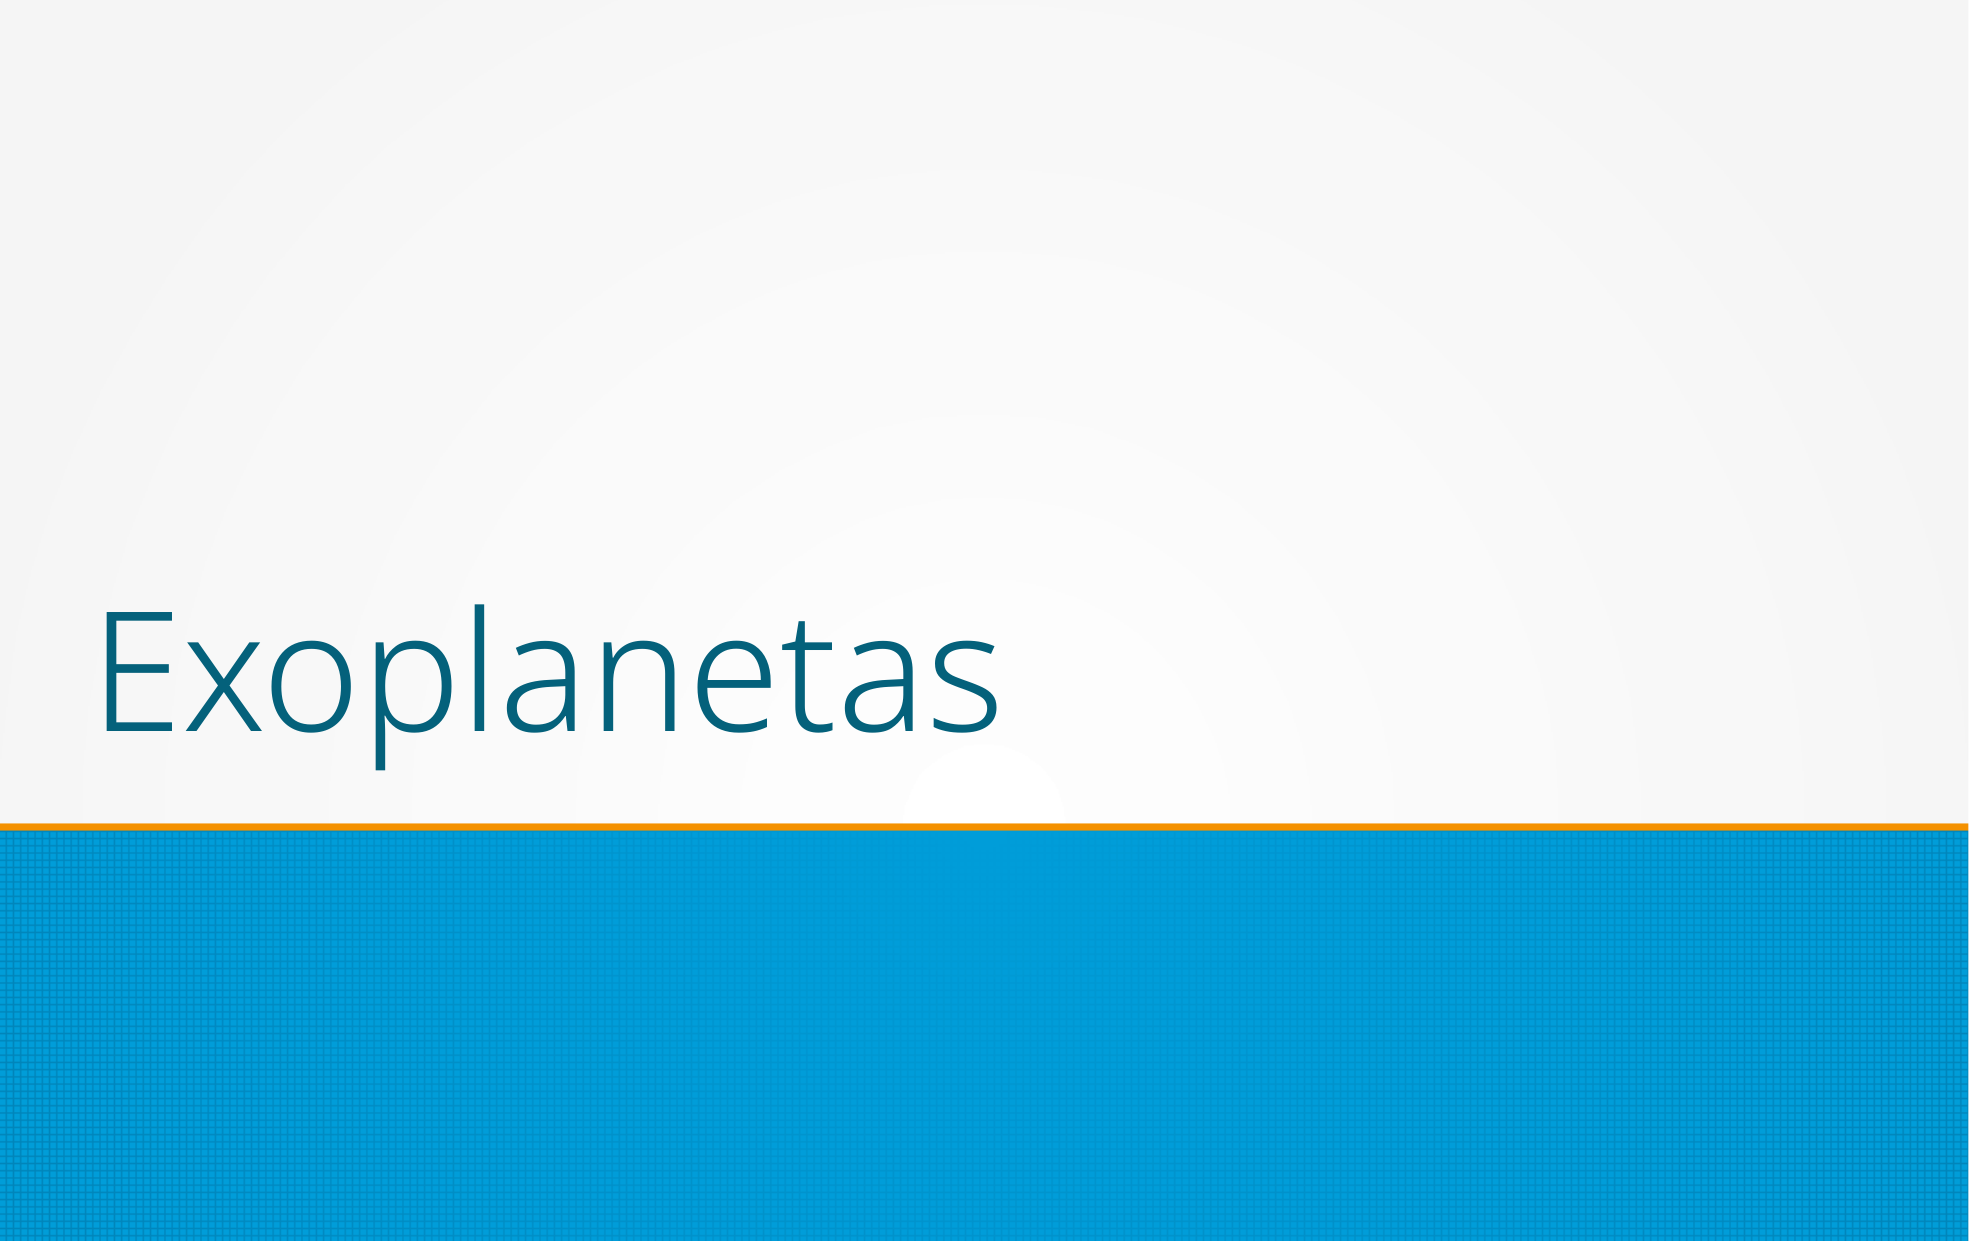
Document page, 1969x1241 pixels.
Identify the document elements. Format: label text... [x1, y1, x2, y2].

title Exoplanetas [89, 49, 1862, 780]
picture [0, 0, 1969, 830]
